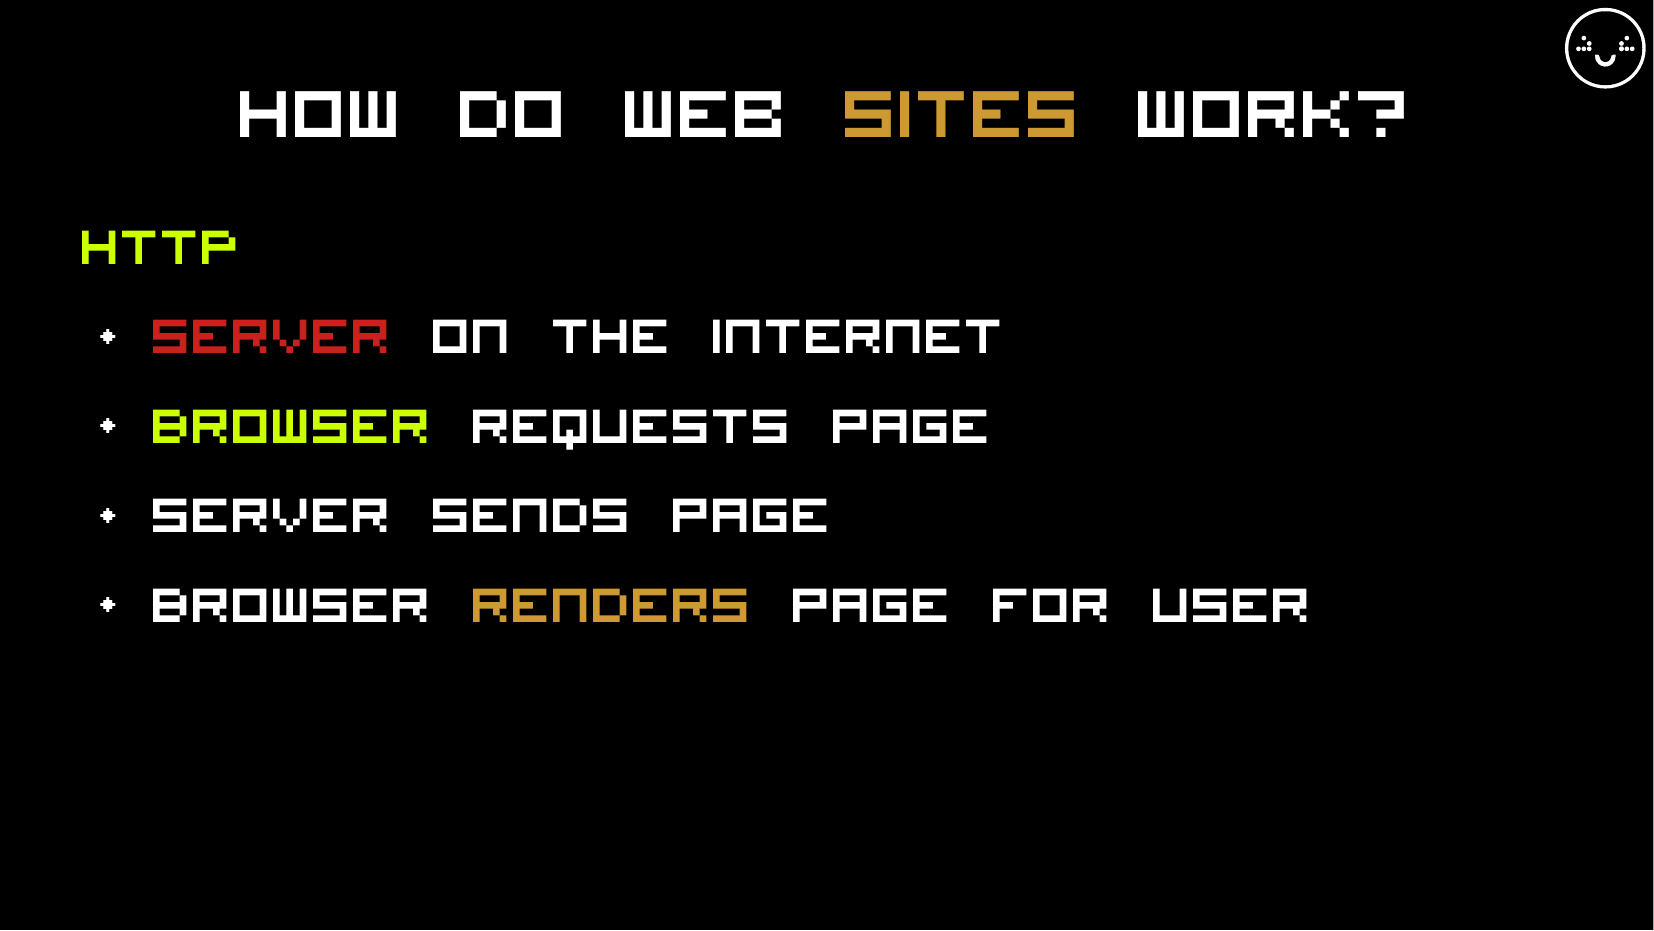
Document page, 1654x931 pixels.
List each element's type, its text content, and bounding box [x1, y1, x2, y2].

list HTTP Server on the internet Browser requests page server sends page Browser renders page for user [82, 217, 1571, 758]
title How do web sites work? [82, 37, 1571, 193]
